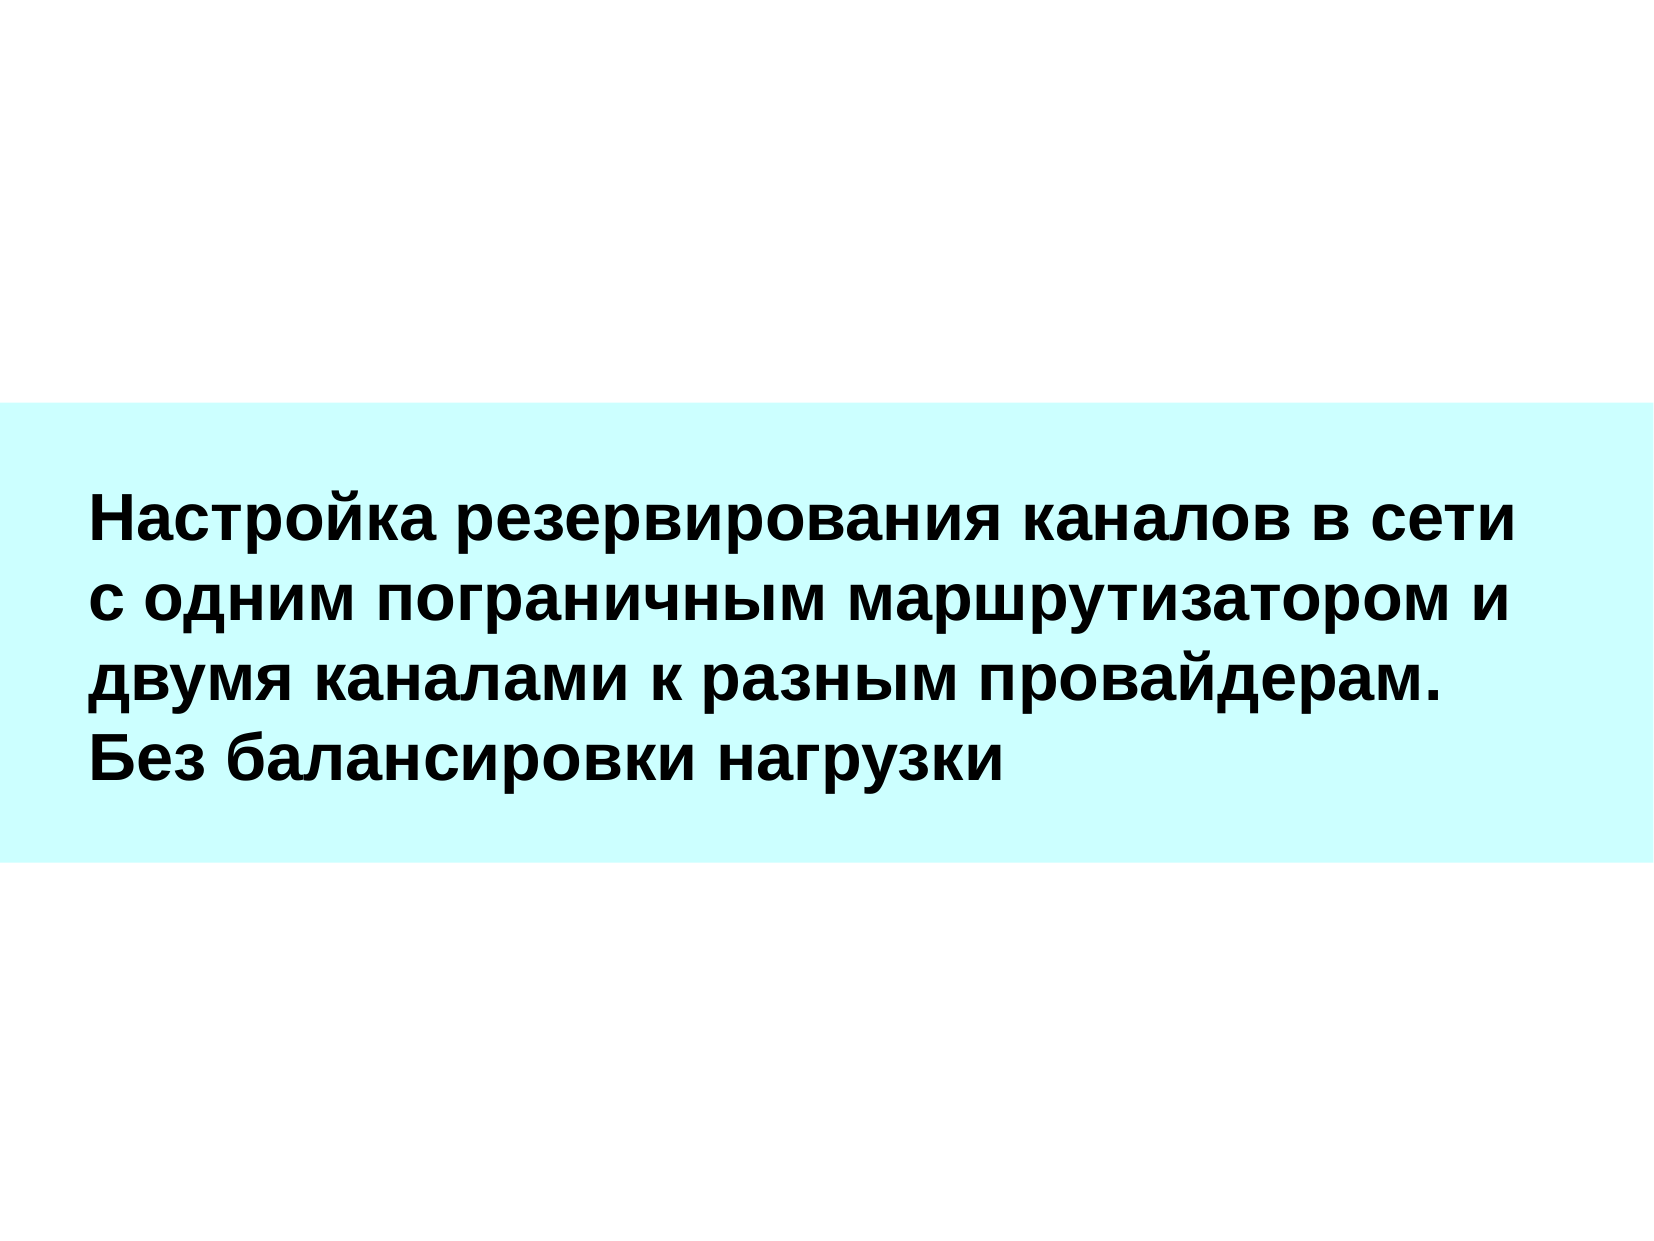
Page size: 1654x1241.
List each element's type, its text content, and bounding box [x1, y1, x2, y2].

text_box Настройка резервирования каналов в сети с одним пограничным маршрутизатором и двумя каналами к разным провайдерам. Без балансировки нагрузки [75, 467, 1537, 826]
